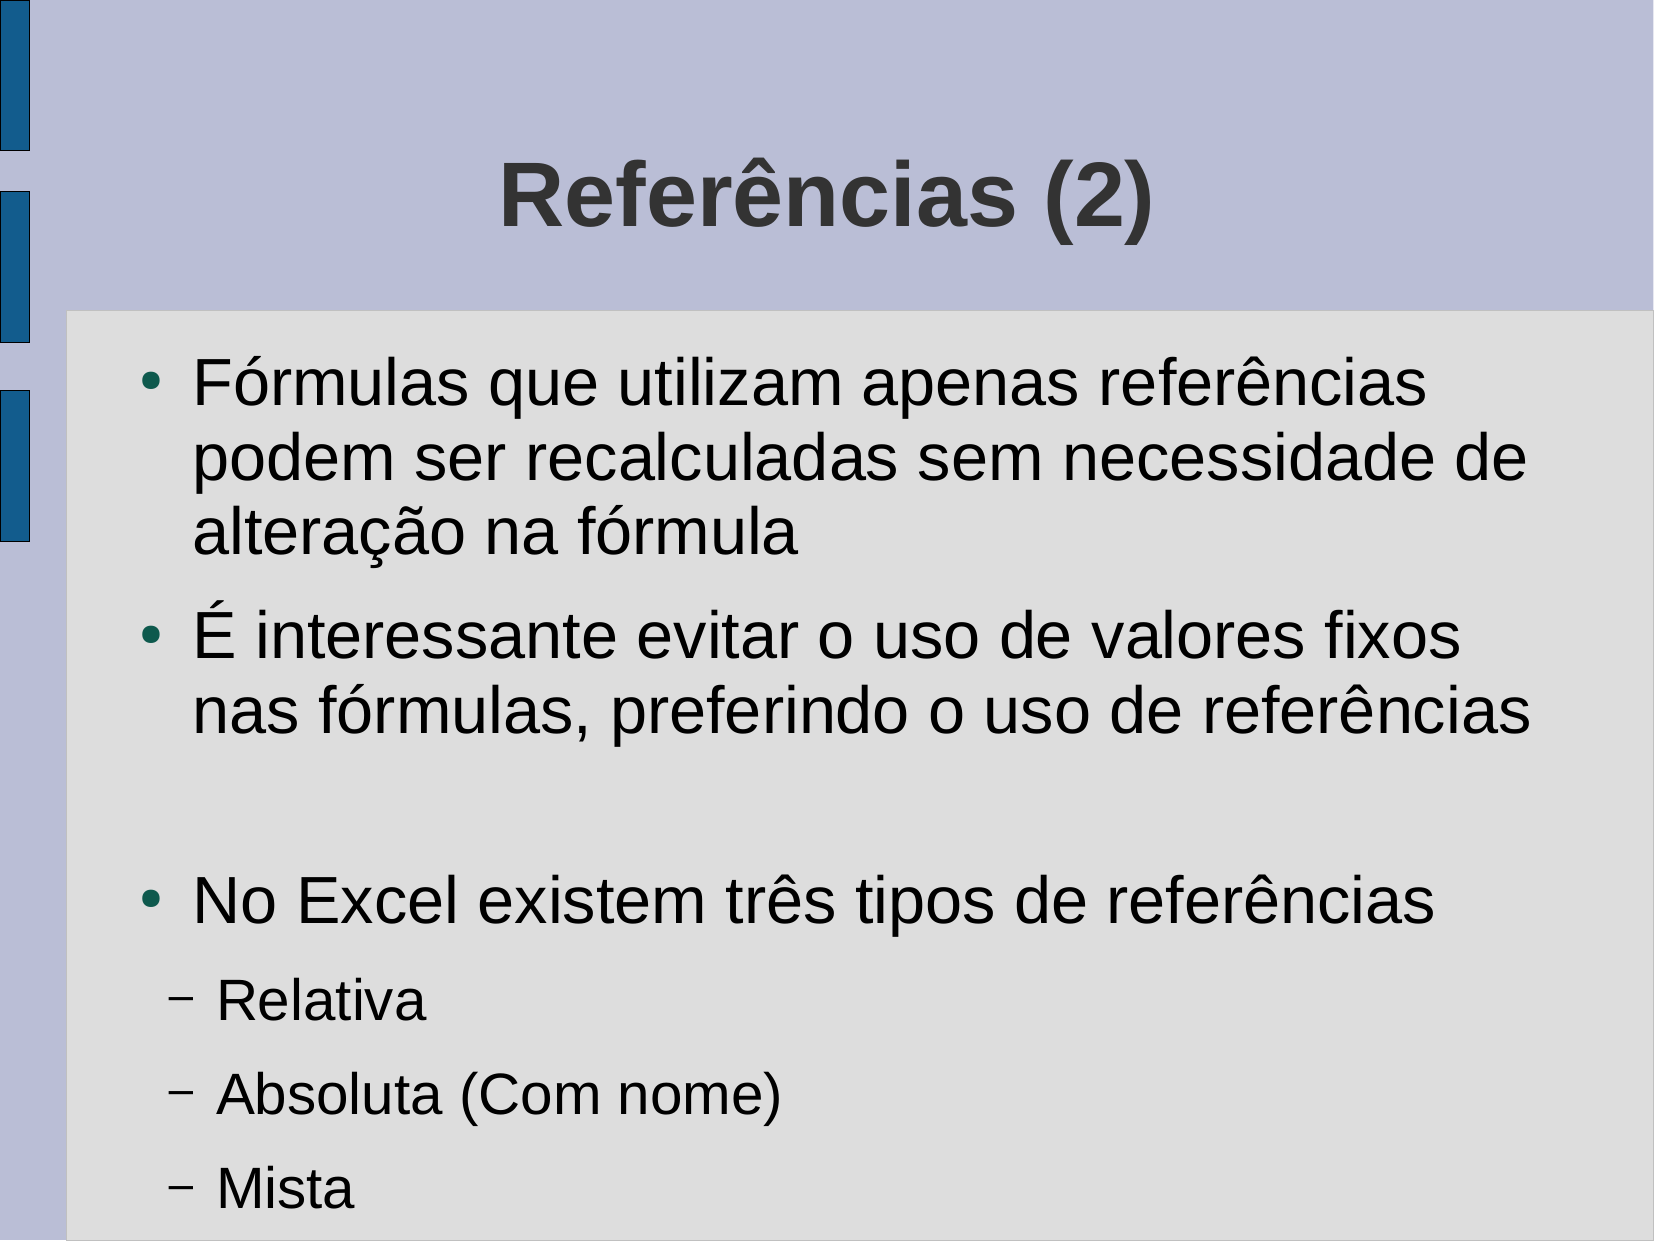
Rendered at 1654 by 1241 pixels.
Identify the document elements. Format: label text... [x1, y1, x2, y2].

title Referências (2) [121, 98, 1534, 291]
list Fórmulas que utilizam apenas referências podem ser recalculadas sem necessidade de alteração na fórmula É interessante evitar o uso de valores fixos nas fórmulas, preferindo o uso de referências No Excel existem três tipos de referências Relativa Absoluta (Com nome) Mista [121, 344, 1534, 1221]
